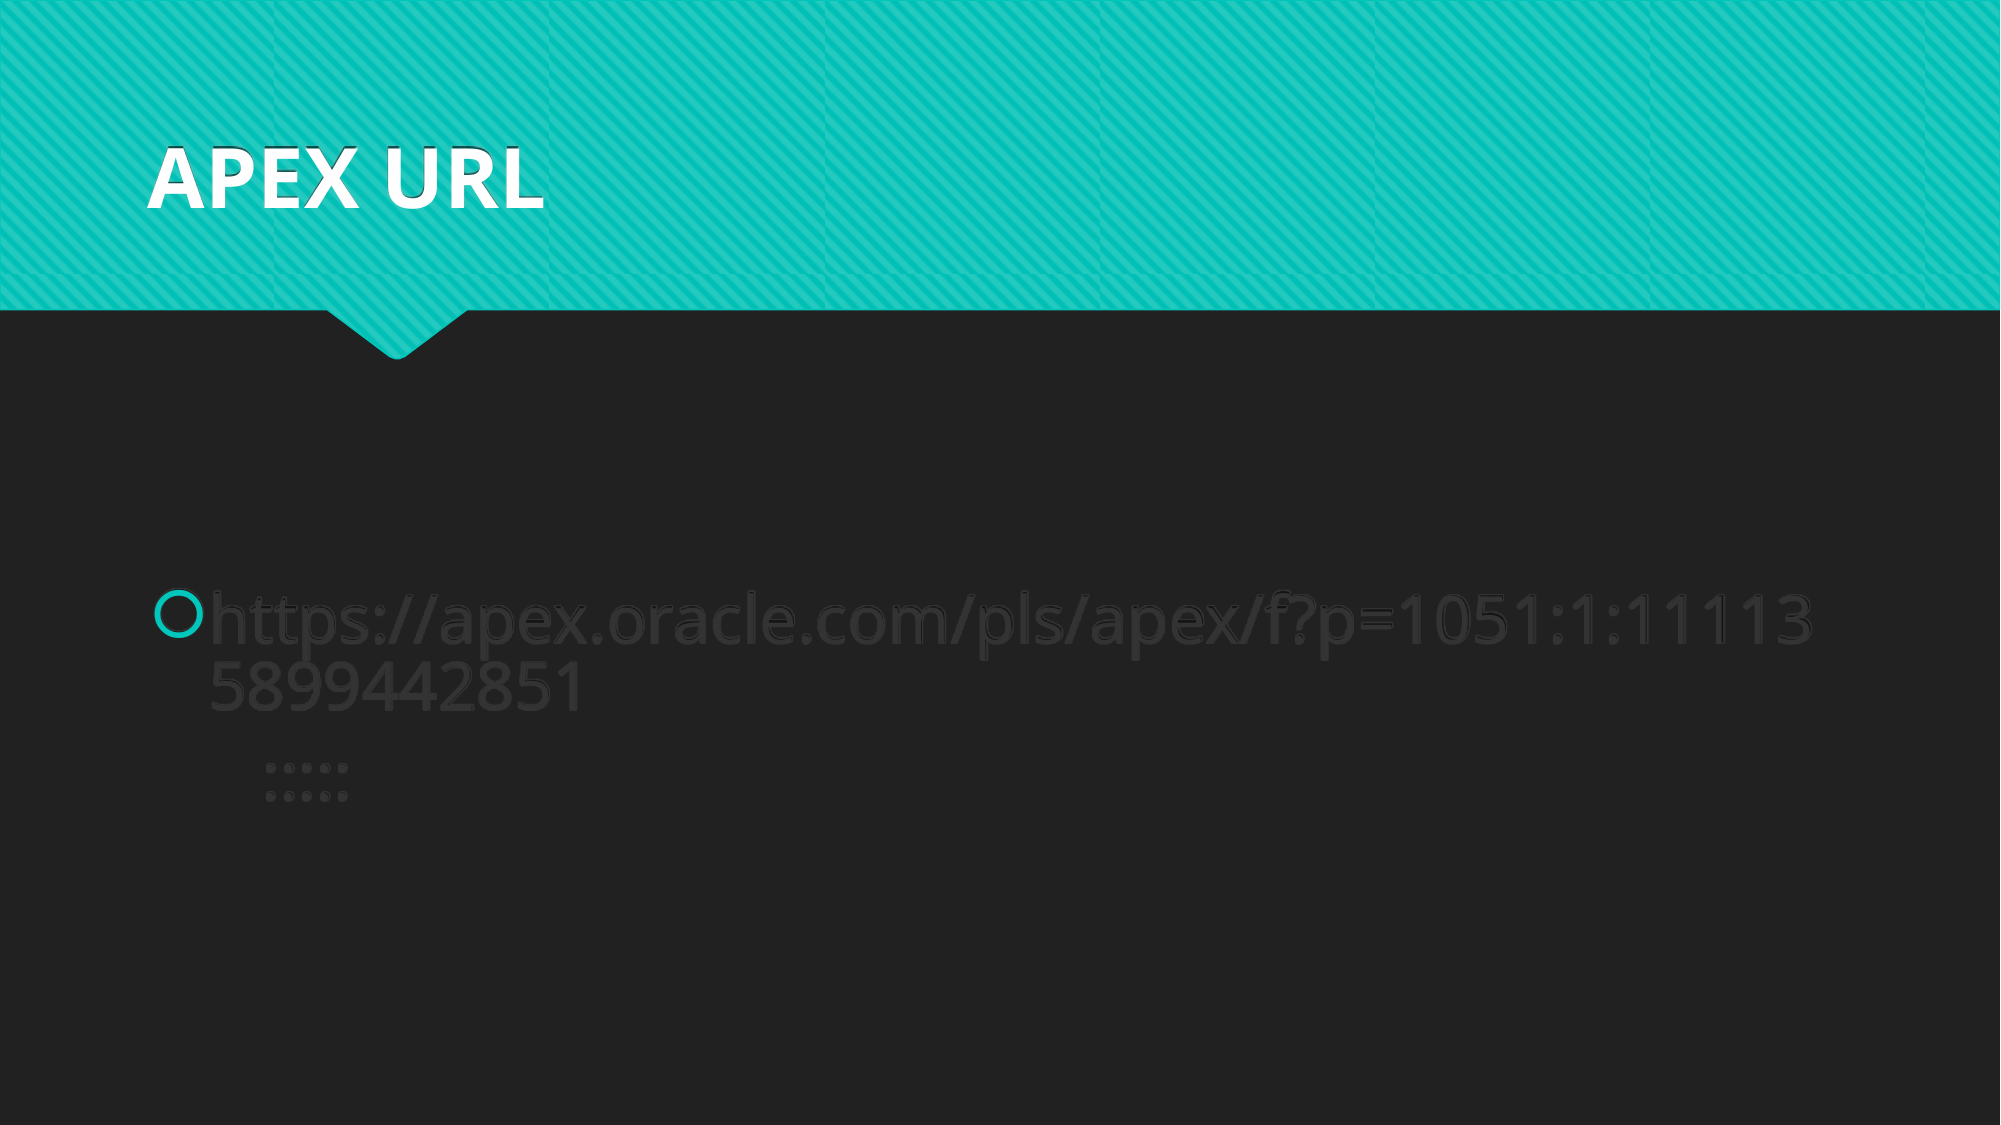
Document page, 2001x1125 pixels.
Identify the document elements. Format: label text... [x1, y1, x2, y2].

list https://apex.oracle.com/pls/apex/f?p=1051:1:111135899442851::::: [134, 364, 1866, 962]
title APEX URL [132, 73, 1868, 233]
